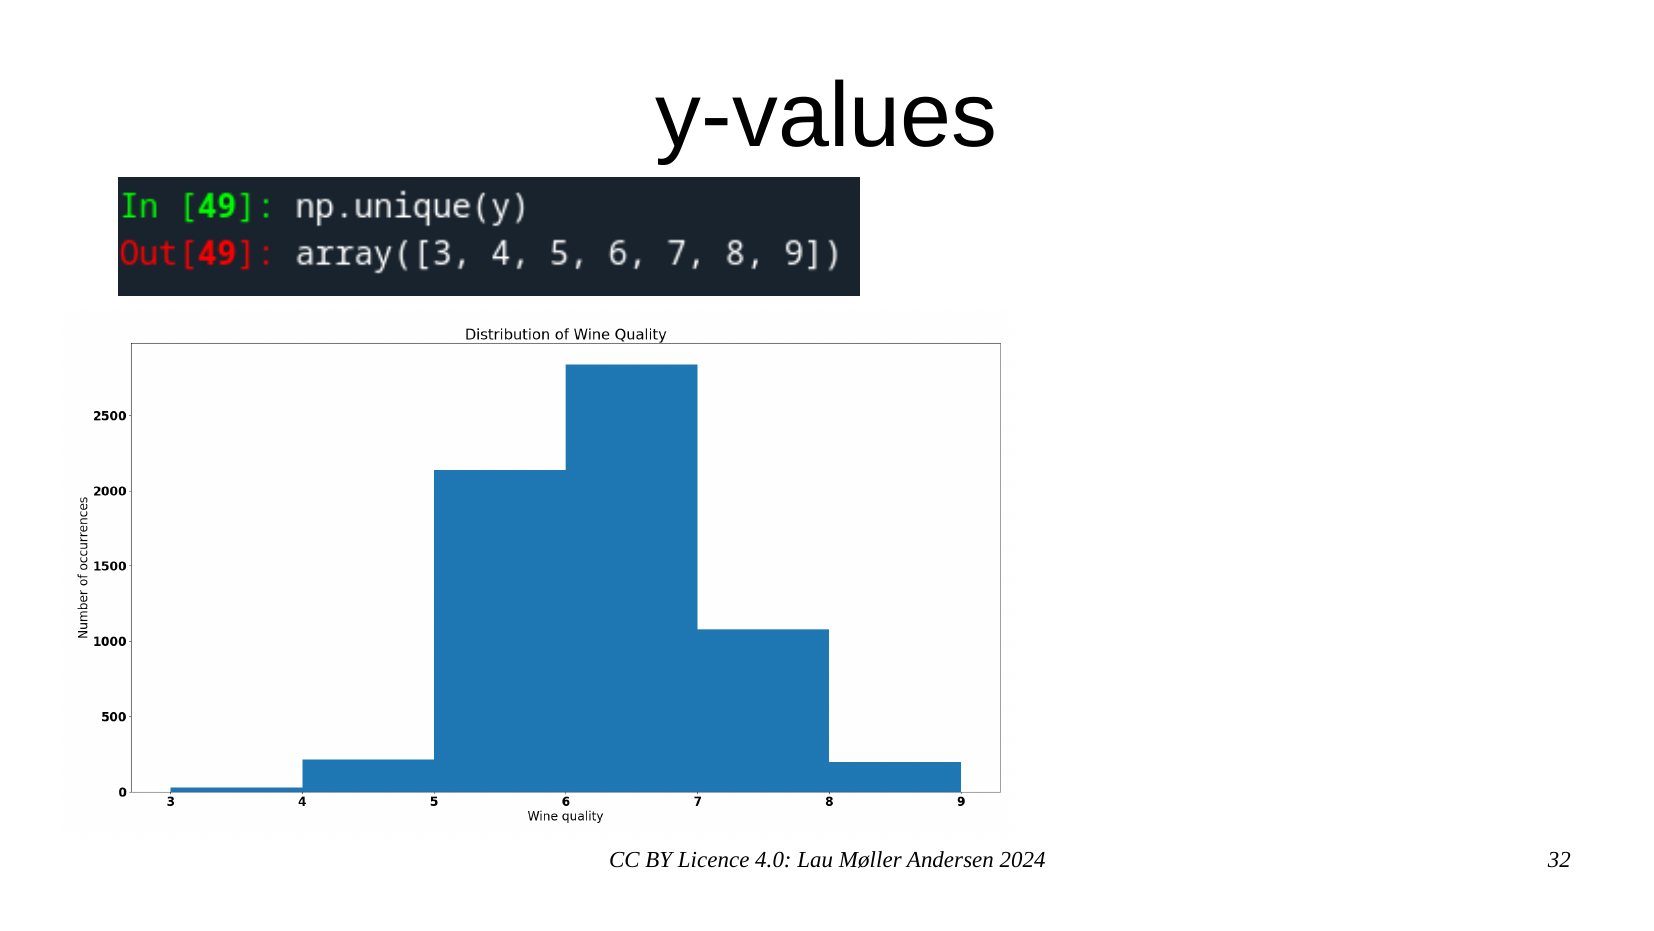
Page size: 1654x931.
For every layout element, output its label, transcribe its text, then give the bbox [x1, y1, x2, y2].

picture [59, 307, 1015, 839]
title y-values [82, 37, 1571, 193]
picture [118, 177, 860, 296]
